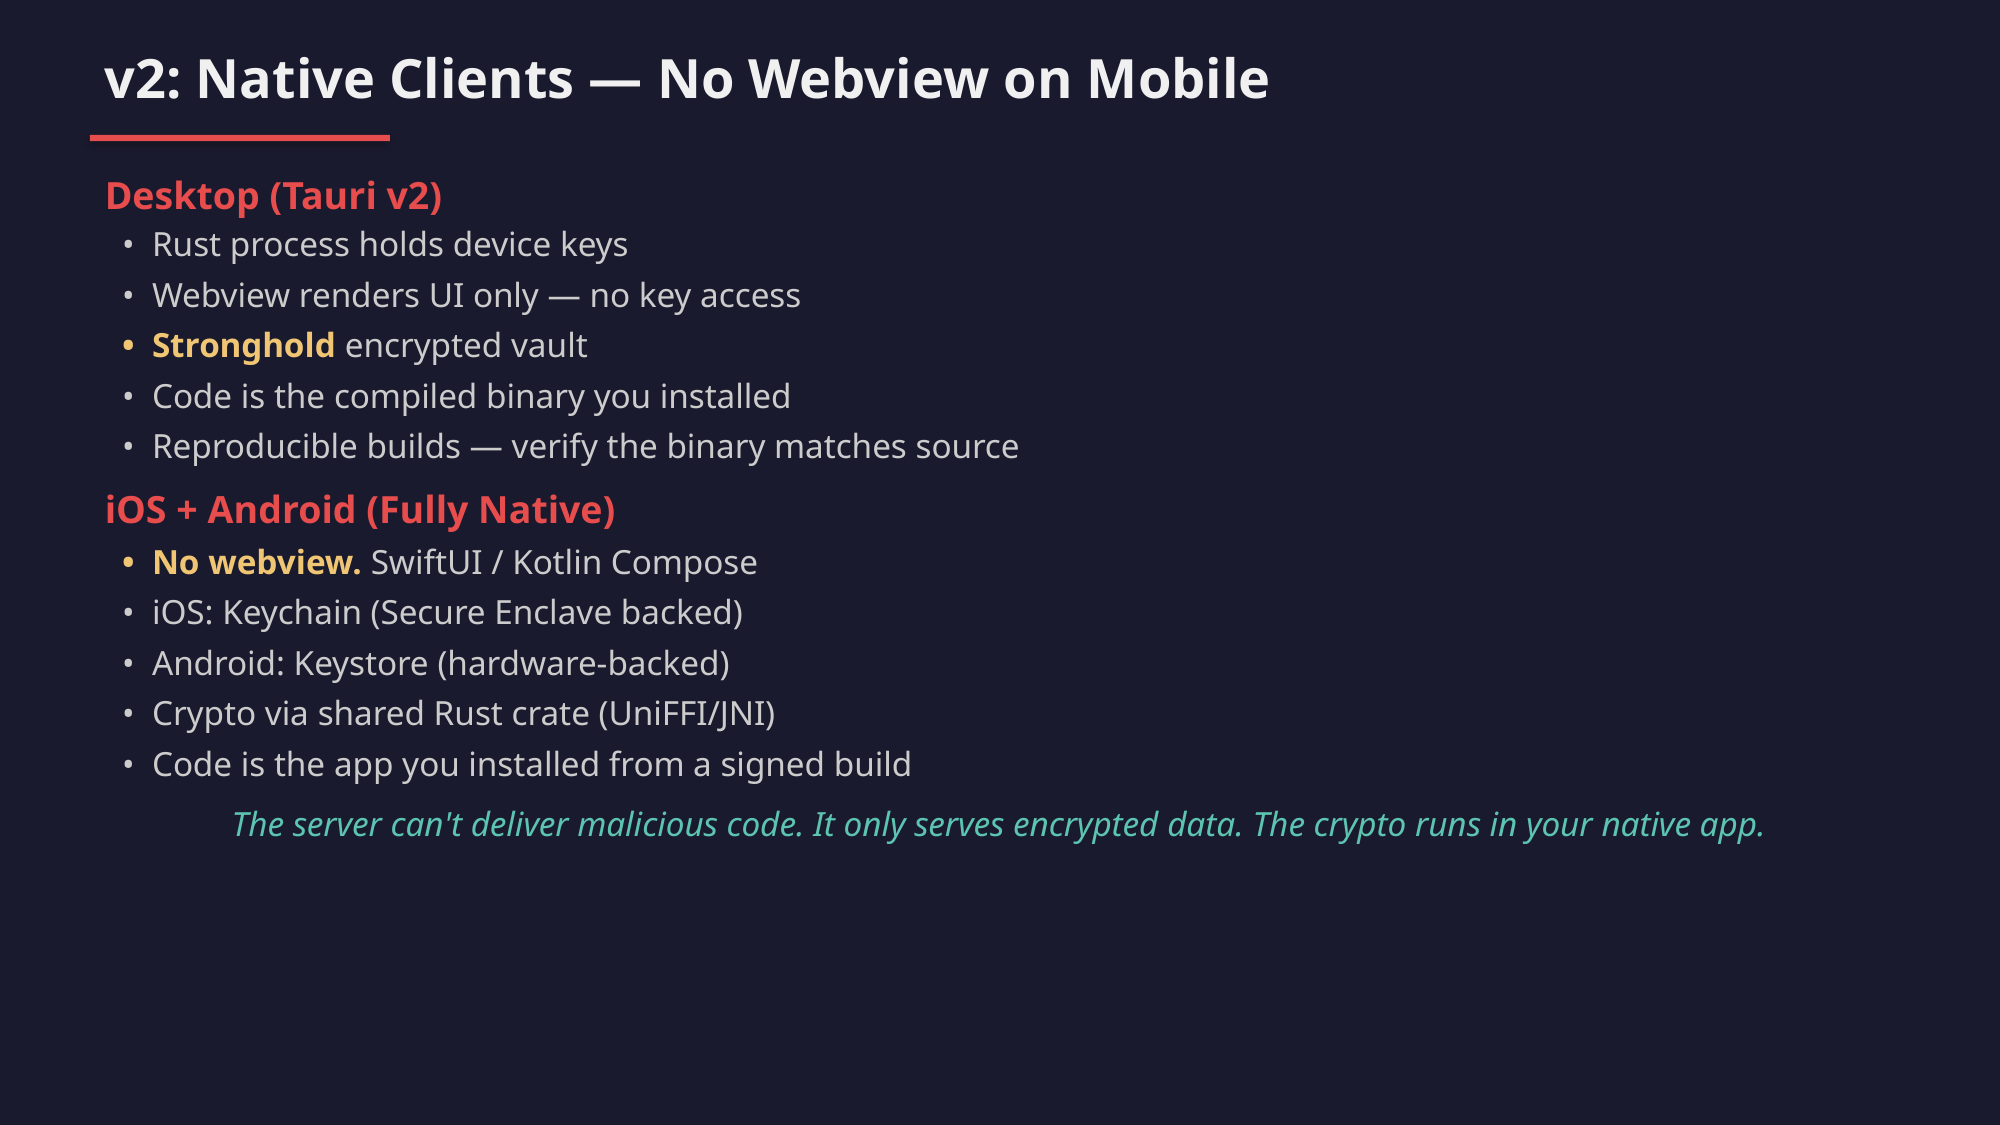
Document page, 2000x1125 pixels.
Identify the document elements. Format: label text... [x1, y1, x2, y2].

text_box v2: Native Clients — No Webview on Mobile [89, 37, 1910, 118]
text_box [89, 134, 390, 142]
text_box Desktop (Tauri v2) • Rust process holds device keys • Webview renders UI only — no key access • Stronghold encrypted vault • Code is the compiled binary you installed • Reproducible builds — verify the binary matches source iOS + Android (Fully Native) • No webview. SwiftUI / Kotlin Compose • iOS: Keychain (Secure Enclave backed) • Android: Keystore (hardware-backed) • Crypto via shared Rust crate (UniFFI/JNI) • Code is the app you installed from a signed build The server can't deliver malicious code. It only serves encrypted data. The crypto runs in your native app. [89, 164, 1910, 851]
